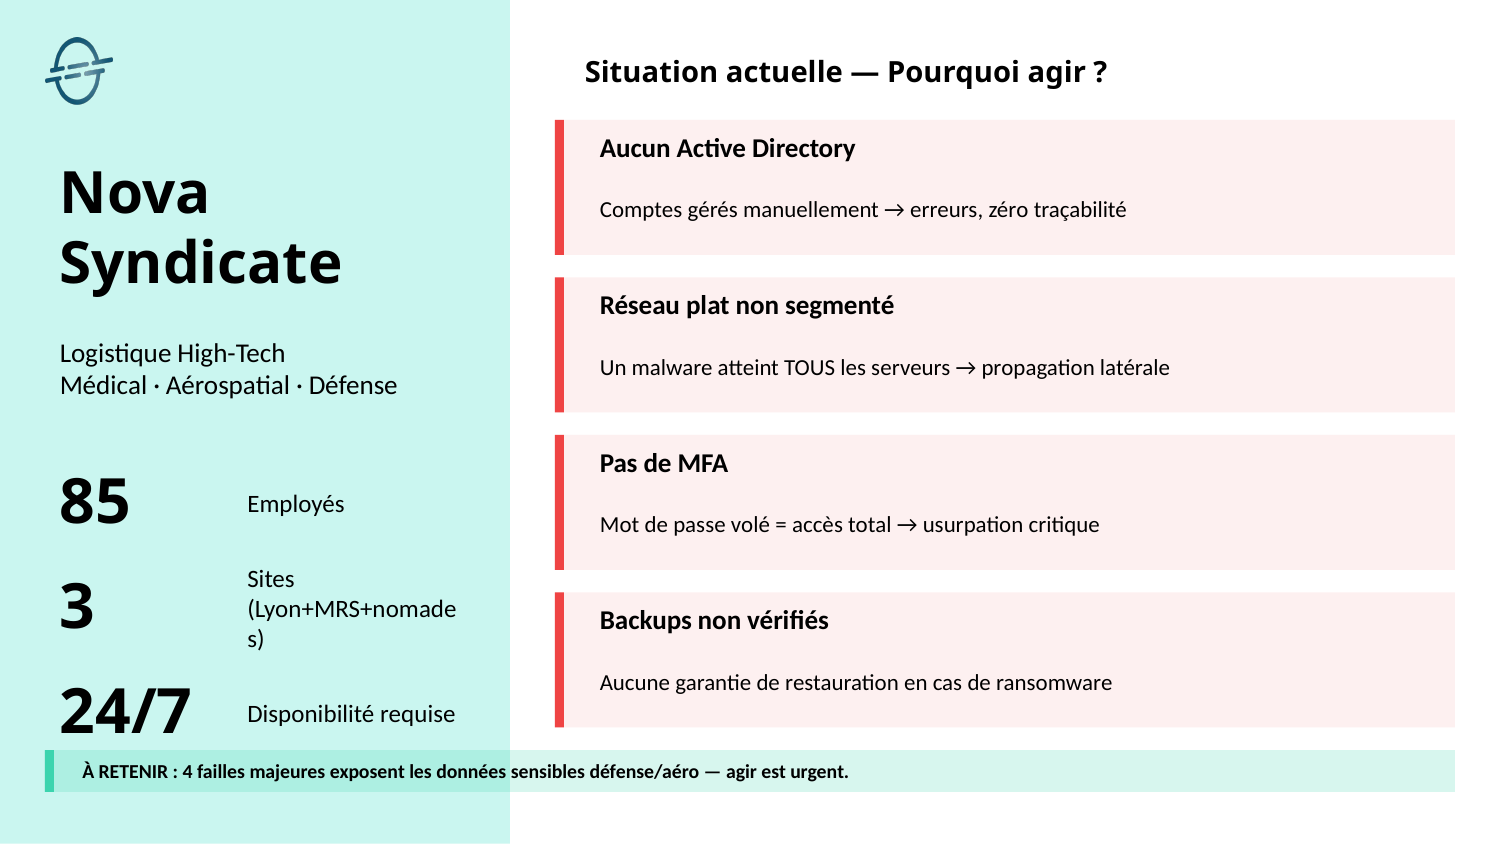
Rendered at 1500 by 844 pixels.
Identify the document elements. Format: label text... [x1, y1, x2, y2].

text_box À RETENIR : 4 failles majeures exposent les données sensibles défense/aéro — agir est urgent. [67, 750, 1440, 792]
text_box Backups non vérifiés [584, 592, 1425, 645]
text_box Réseau plat non segmenté [584, 277, 1425, 330]
text_box 3 [44, 570, 225, 638]
text_box Logistique High-Tech Médical · Aérospatial · Défense [44, 314, 465, 420]
text_box Aucune garantie de restauration en cas de ransomware [584, 649, 1425, 713]
text_box [554, 277, 1455, 413]
text_box [1440, 750, 1455, 792]
text_box [554, 434, 1455, 570]
text_box [554, 592, 1455, 728]
text_box [554, 119, 1455, 255]
text_box Situation actuelle — Pourquoi agir ? [569, 45, 1395, 98]
text_box Sites (Lyon+MRS+nomades) [232, 577, 473, 638]
text_box Employés [232, 472, 473, 533]
text_box Nova Syndicate [44, 149, 465, 300]
text_box Aucun Active Directory [584, 120, 1425, 173]
text_box 24/7 [44, 675, 225, 743]
text_box Mot de passe volé = accès total → usurpation critique [584, 491, 1425, 555]
text_box Un malware atteint TOUS les serveurs → propagation latérale [584, 334, 1425, 398]
text_box 85 [44, 465, 225, 533]
text_box Disponibilité requise [232, 682, 473, 743]
picture [45, 37, 113, 105]
text_box Comptes gérés manuellement → erreurs, zéro traçabilité [584, 176, 1425, 240]
text_box Pas de MFA [584, 435, 1425, 488]
text_box [0, 0, 510, 844]
